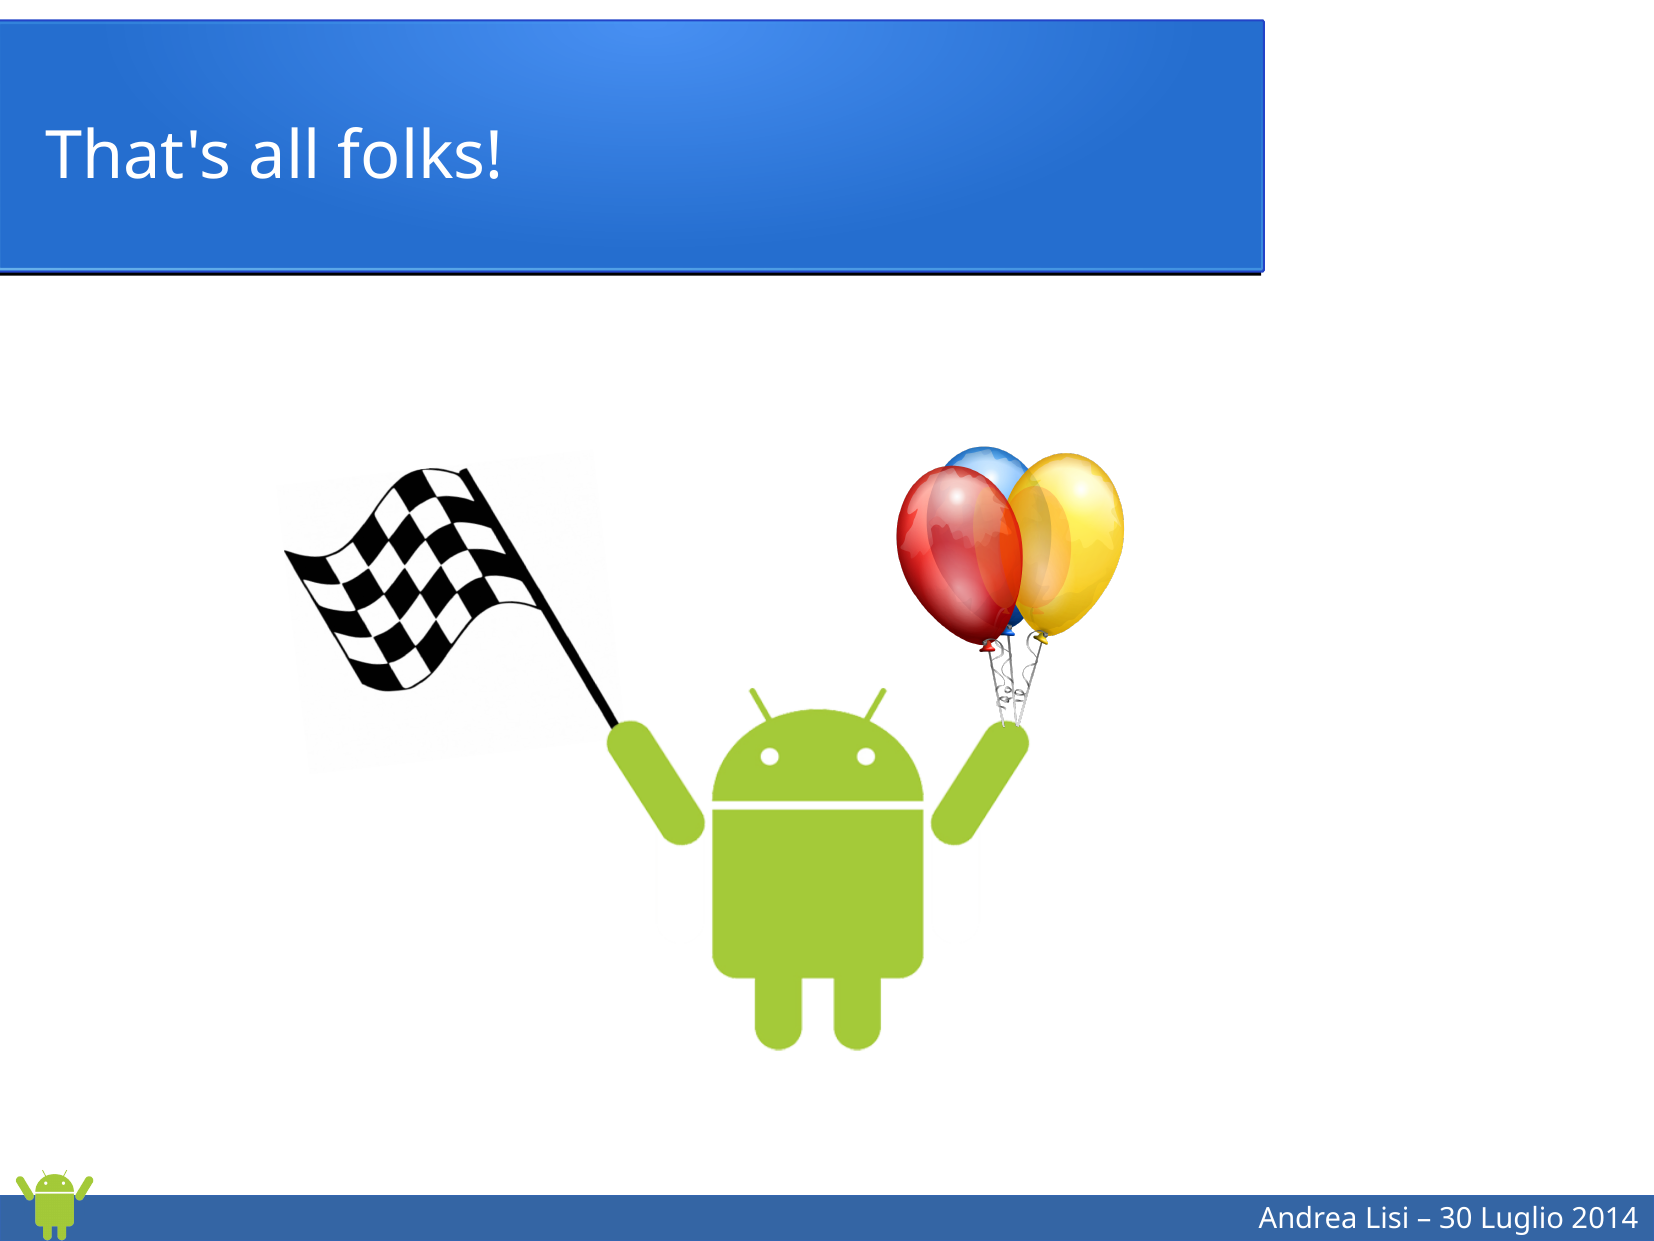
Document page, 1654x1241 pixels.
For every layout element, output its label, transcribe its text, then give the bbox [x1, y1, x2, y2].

picture [9, 1167, 100, 1241]
title That's all folks! [45, 49, 1250, 257]
picture [276, 439, 1135, 1066]
text_box Andrea Lisi – 30 Luglio 2014 [100, 1195, 1654, 1241]
